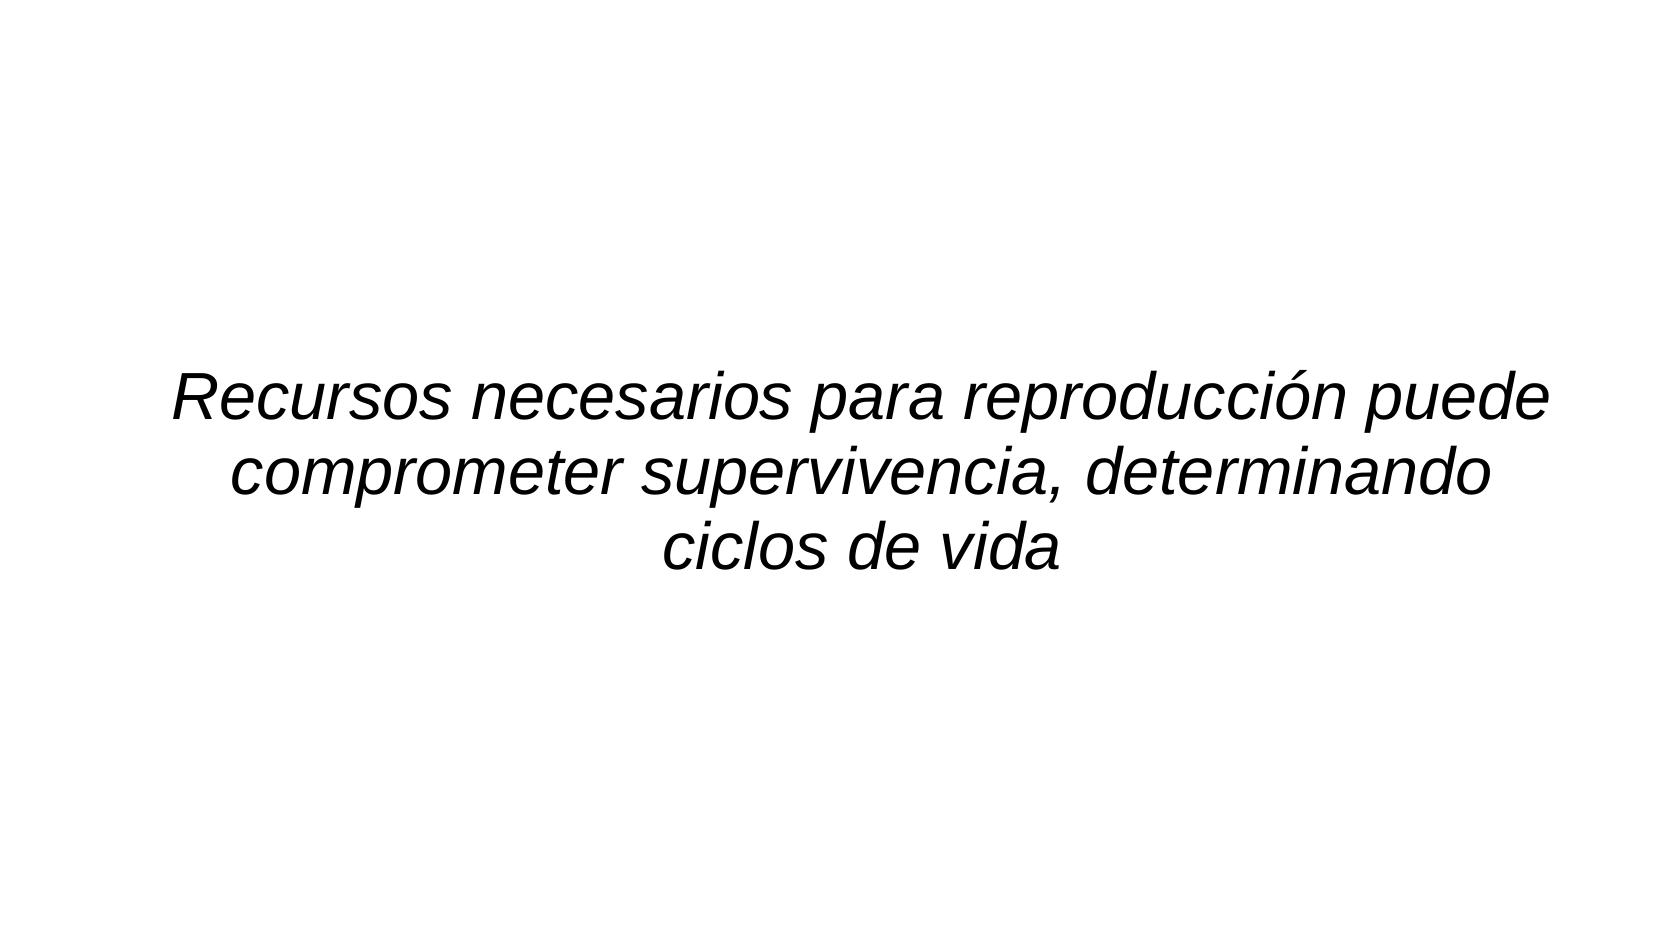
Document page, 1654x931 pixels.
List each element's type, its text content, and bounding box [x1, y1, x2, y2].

list Recursos necesarios para reproducción puede comprometer supervivencia, determinando ciclos de vida [82, 359, 1571, 899]
